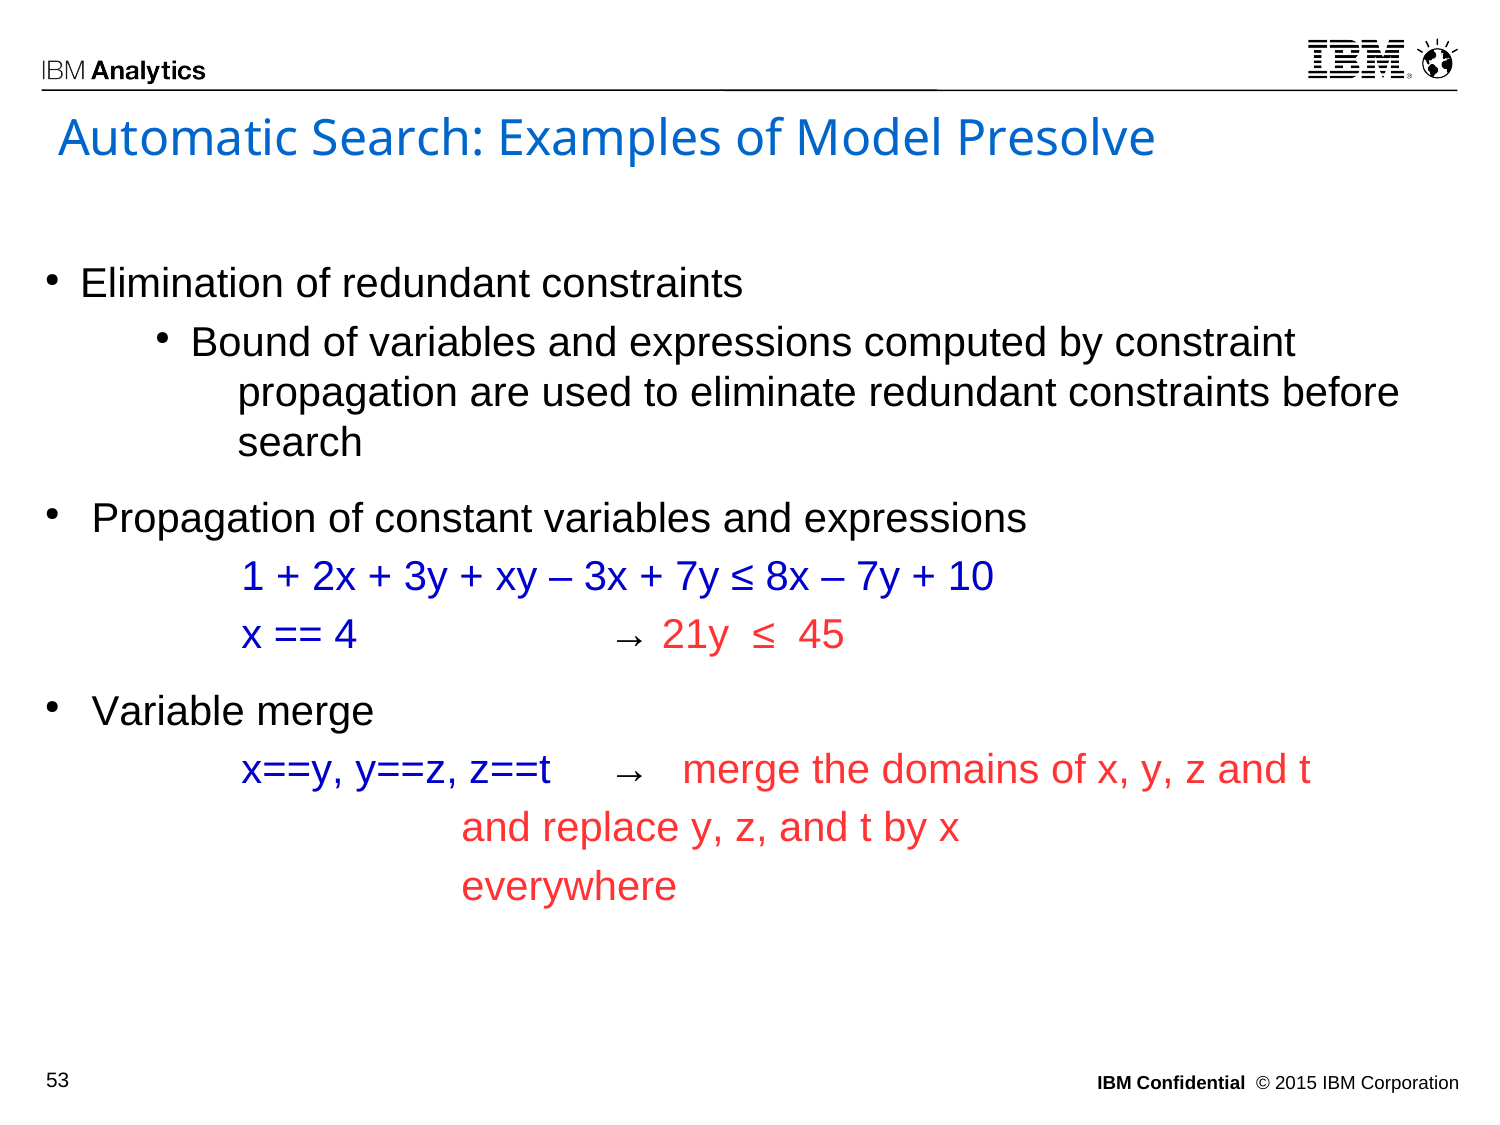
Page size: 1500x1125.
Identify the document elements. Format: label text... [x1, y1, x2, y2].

picture [24, 42, 224, 99]
title Automatic Search: Examples of Model Presolve [43, 97, 1446, 248]
picture [1294, 24, 1469, 91]
list Elimination of redundant constraints Bound of variables and expressions computed by constraint propagation are used to eliminate redundant constraints before search Propagation of constant variables and expressions 1 + 2x + 3y + xy – 3x + 7y ≤ 8x – 7y + 10 x == 4 → 21y ≤ 45 Variable merge x==y, y==z, z==t → merge the domains of x, y, z and t and replace y, z, and t by x everywhere [29, 248, 1455, 999]
